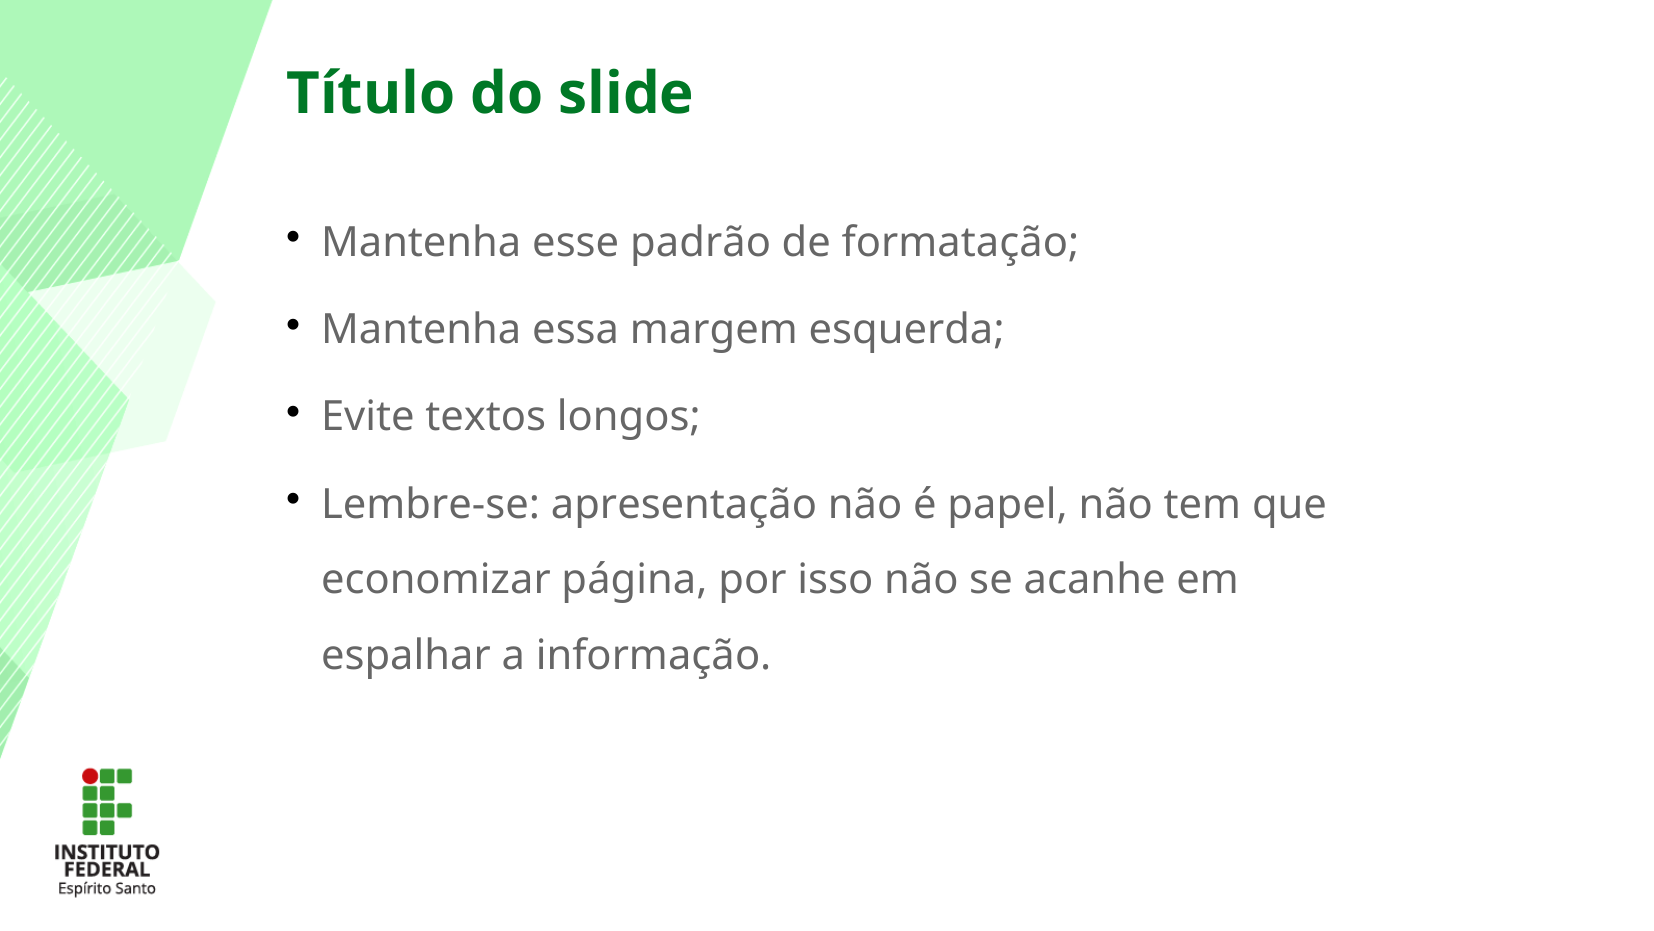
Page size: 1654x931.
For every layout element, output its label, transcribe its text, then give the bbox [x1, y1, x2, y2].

picture [0, 0, 1654, 931]
text_box Mantenha esse padrão de formatação; Mantenha essa margem esquerda; Evite textos longos; Lembre-se: apresentação não é papel, não tem que economizar página, por isso não se acanhe em espalhar a informação. [271, 206, 1371, 898]
text_box Título do slide [271, 47, 1323, 133]
